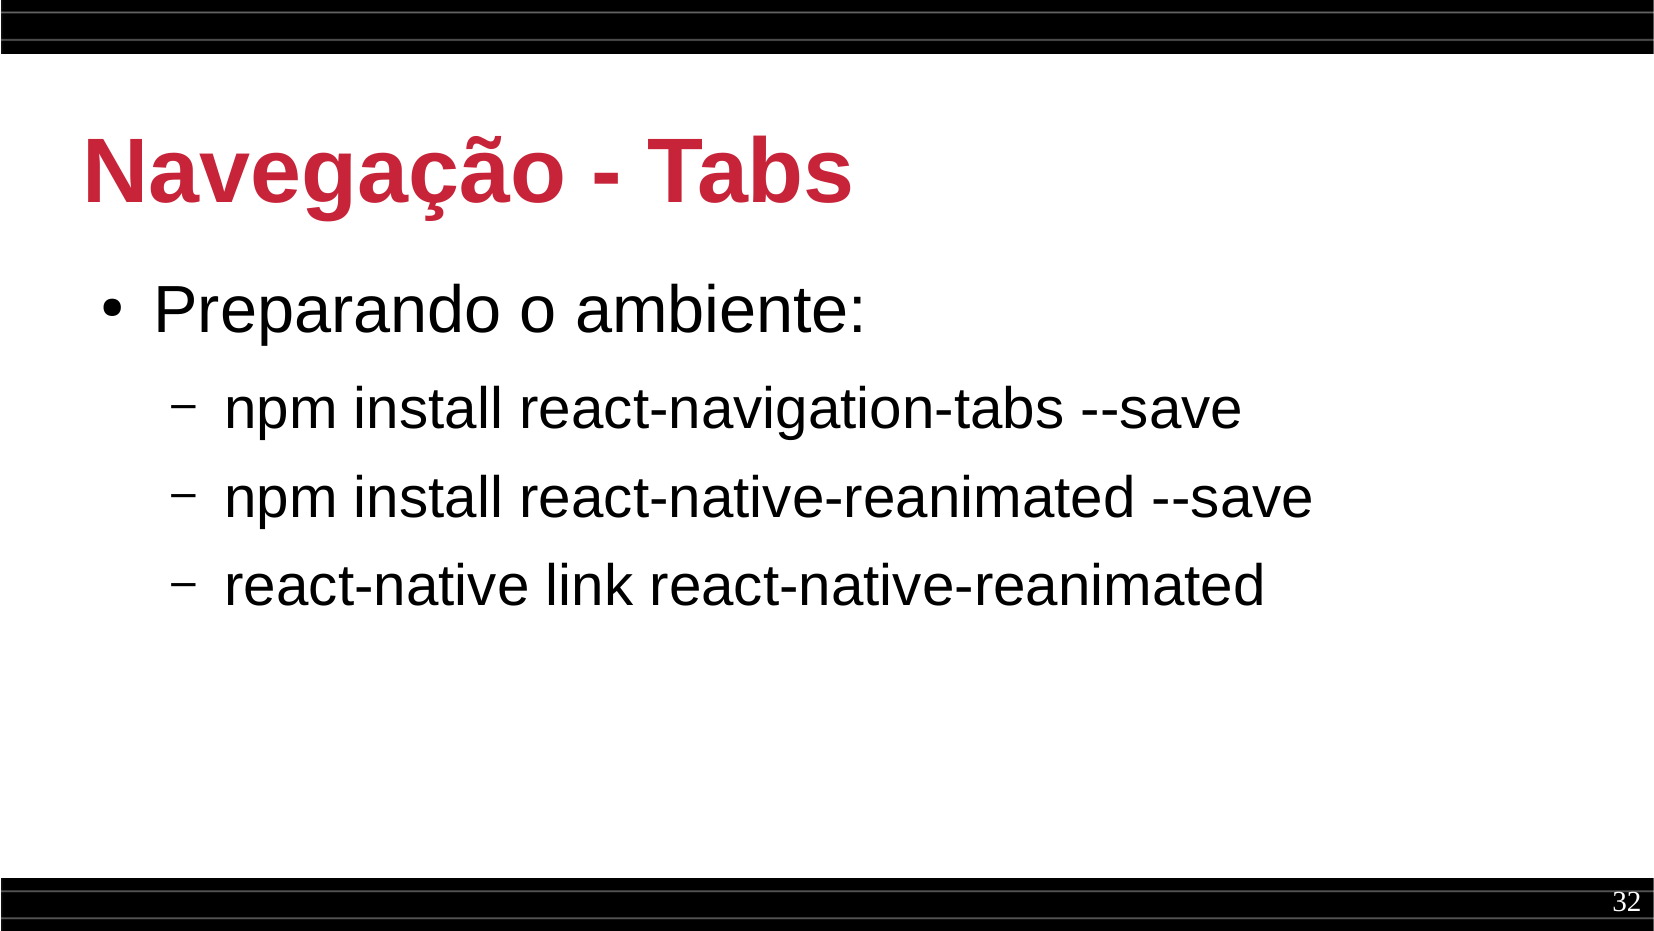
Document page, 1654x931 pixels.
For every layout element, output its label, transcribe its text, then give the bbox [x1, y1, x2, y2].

picture [1, 878, 1654, 931]
picture [1, 0, 1654, 54]
list Preparando o ambiente: npm install react-navigation-tabs --save npm install react-native-reanimated --save react-native link react-native-reanimated [82, 271, 1571, 758]
title Navegação - Tabs [82, 92, 1571, 249]
